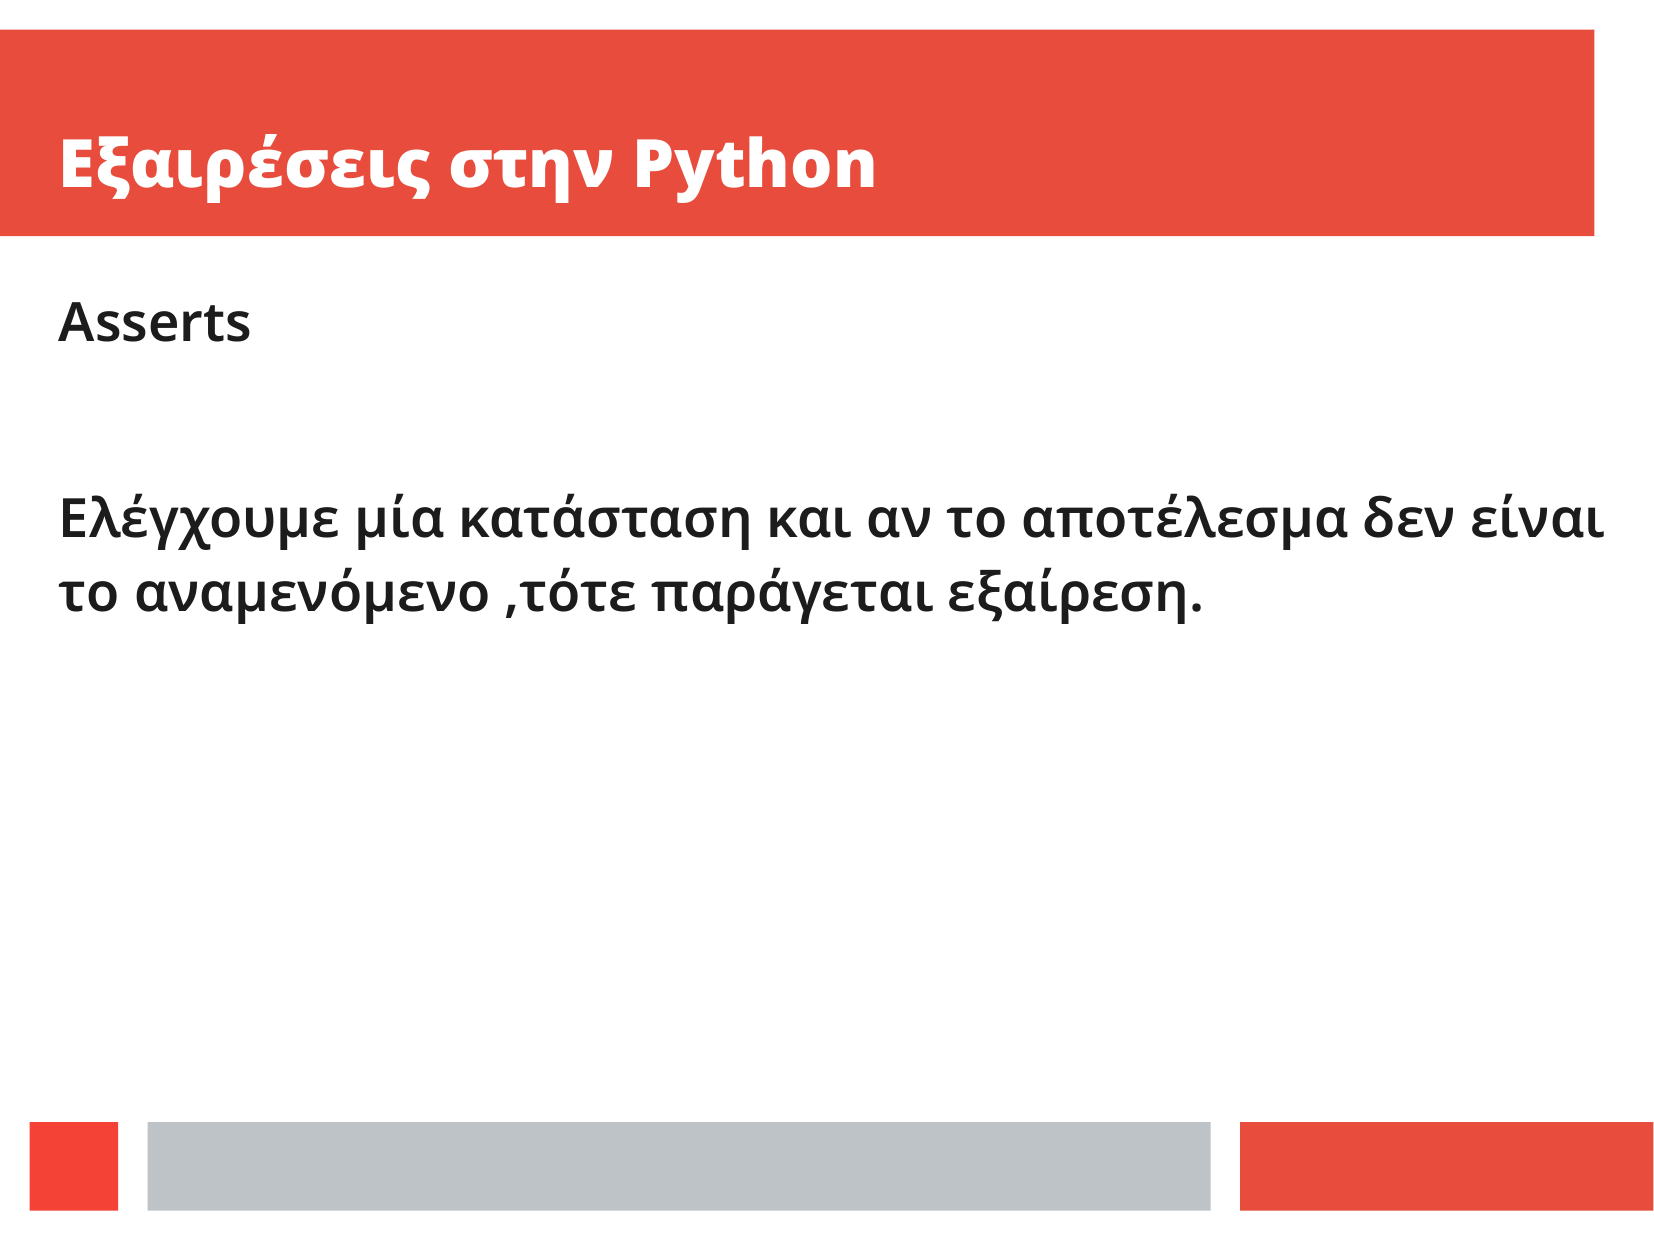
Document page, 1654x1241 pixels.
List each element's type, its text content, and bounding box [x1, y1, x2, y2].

title Eξαιρέσεις στην Python [59, 59, 1595, 207]
list Asserts Ελέγχουμε μία κατάσταση και αν το αποτέλεσμα δεν είναι το αναμενόμενο ,τότε παράγεται εξαίρεση. [59, 283, 1619, 1093]
